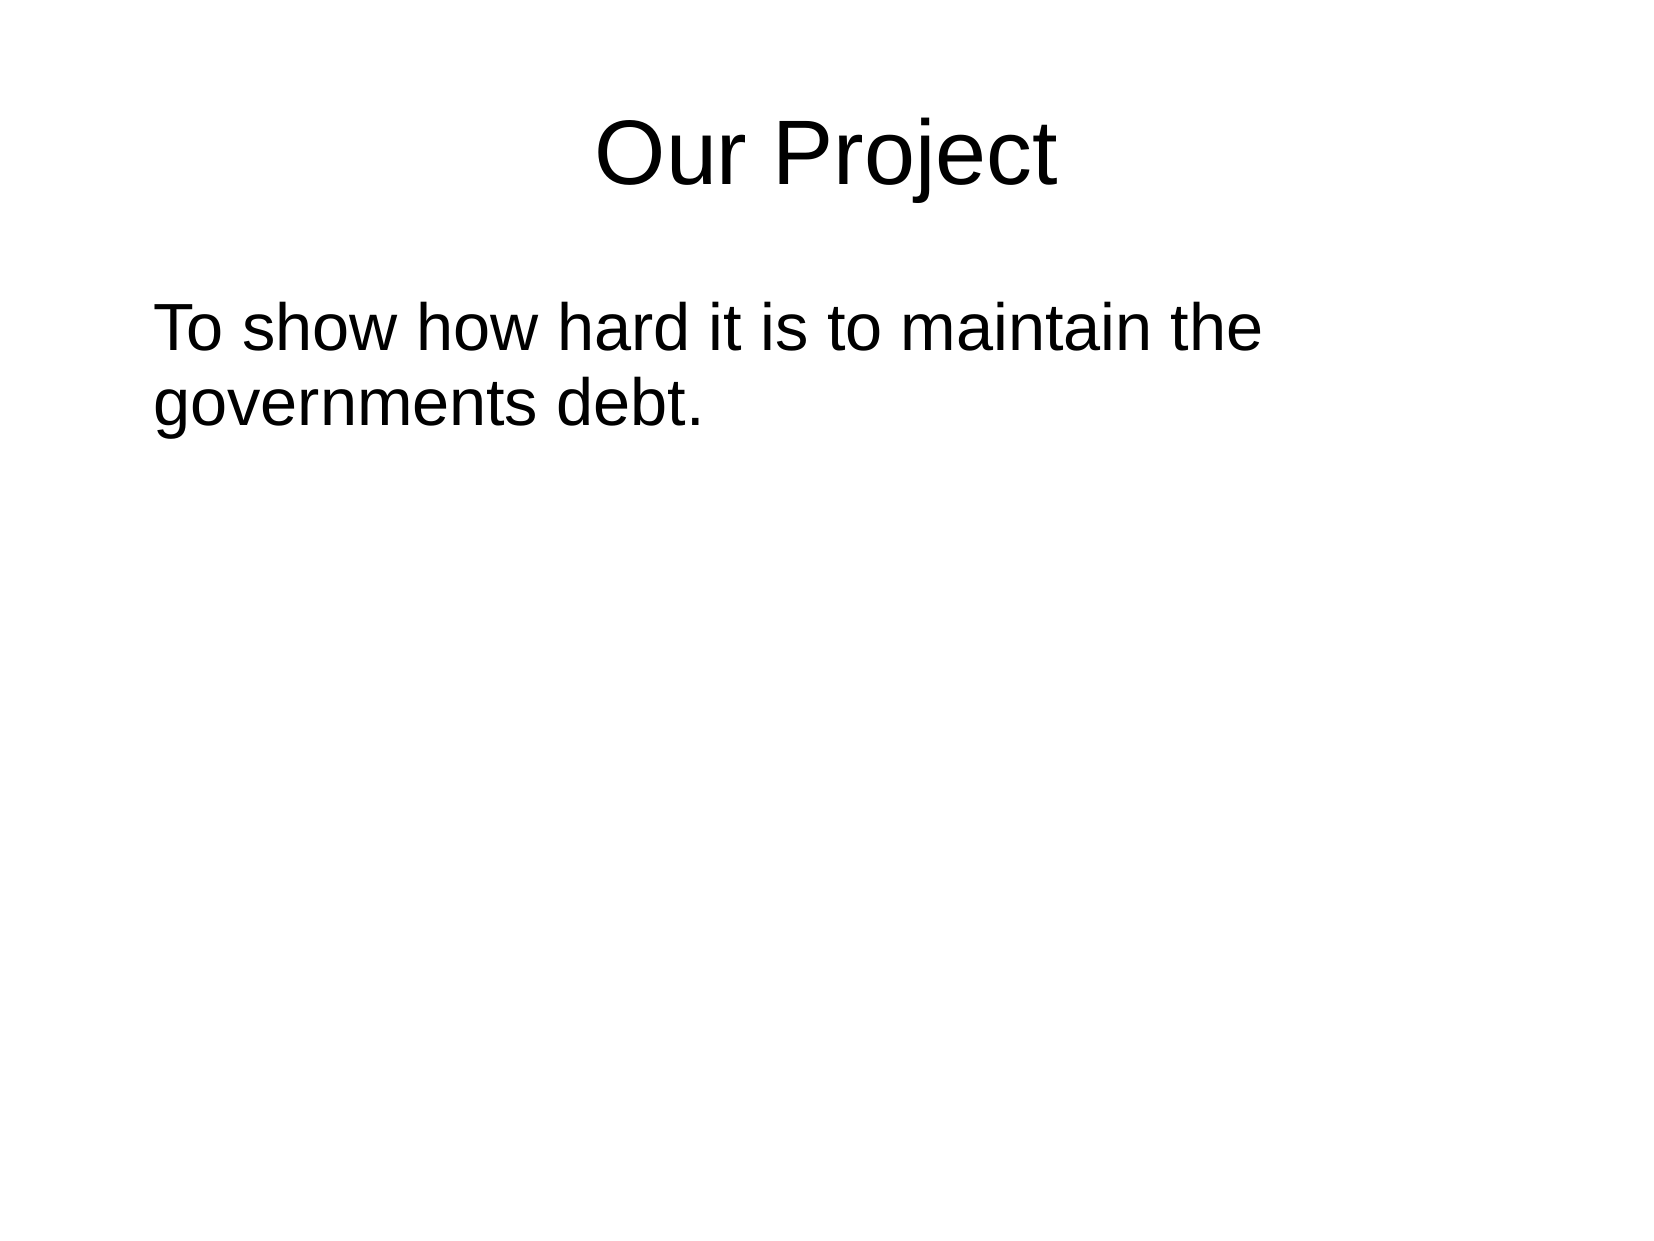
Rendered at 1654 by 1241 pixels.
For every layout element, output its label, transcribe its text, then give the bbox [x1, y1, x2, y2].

list To show how hard it is to maintain the governments debt. [82, 290, 1571, 1010]
title Our Project [82, 49, 1571, 257]
